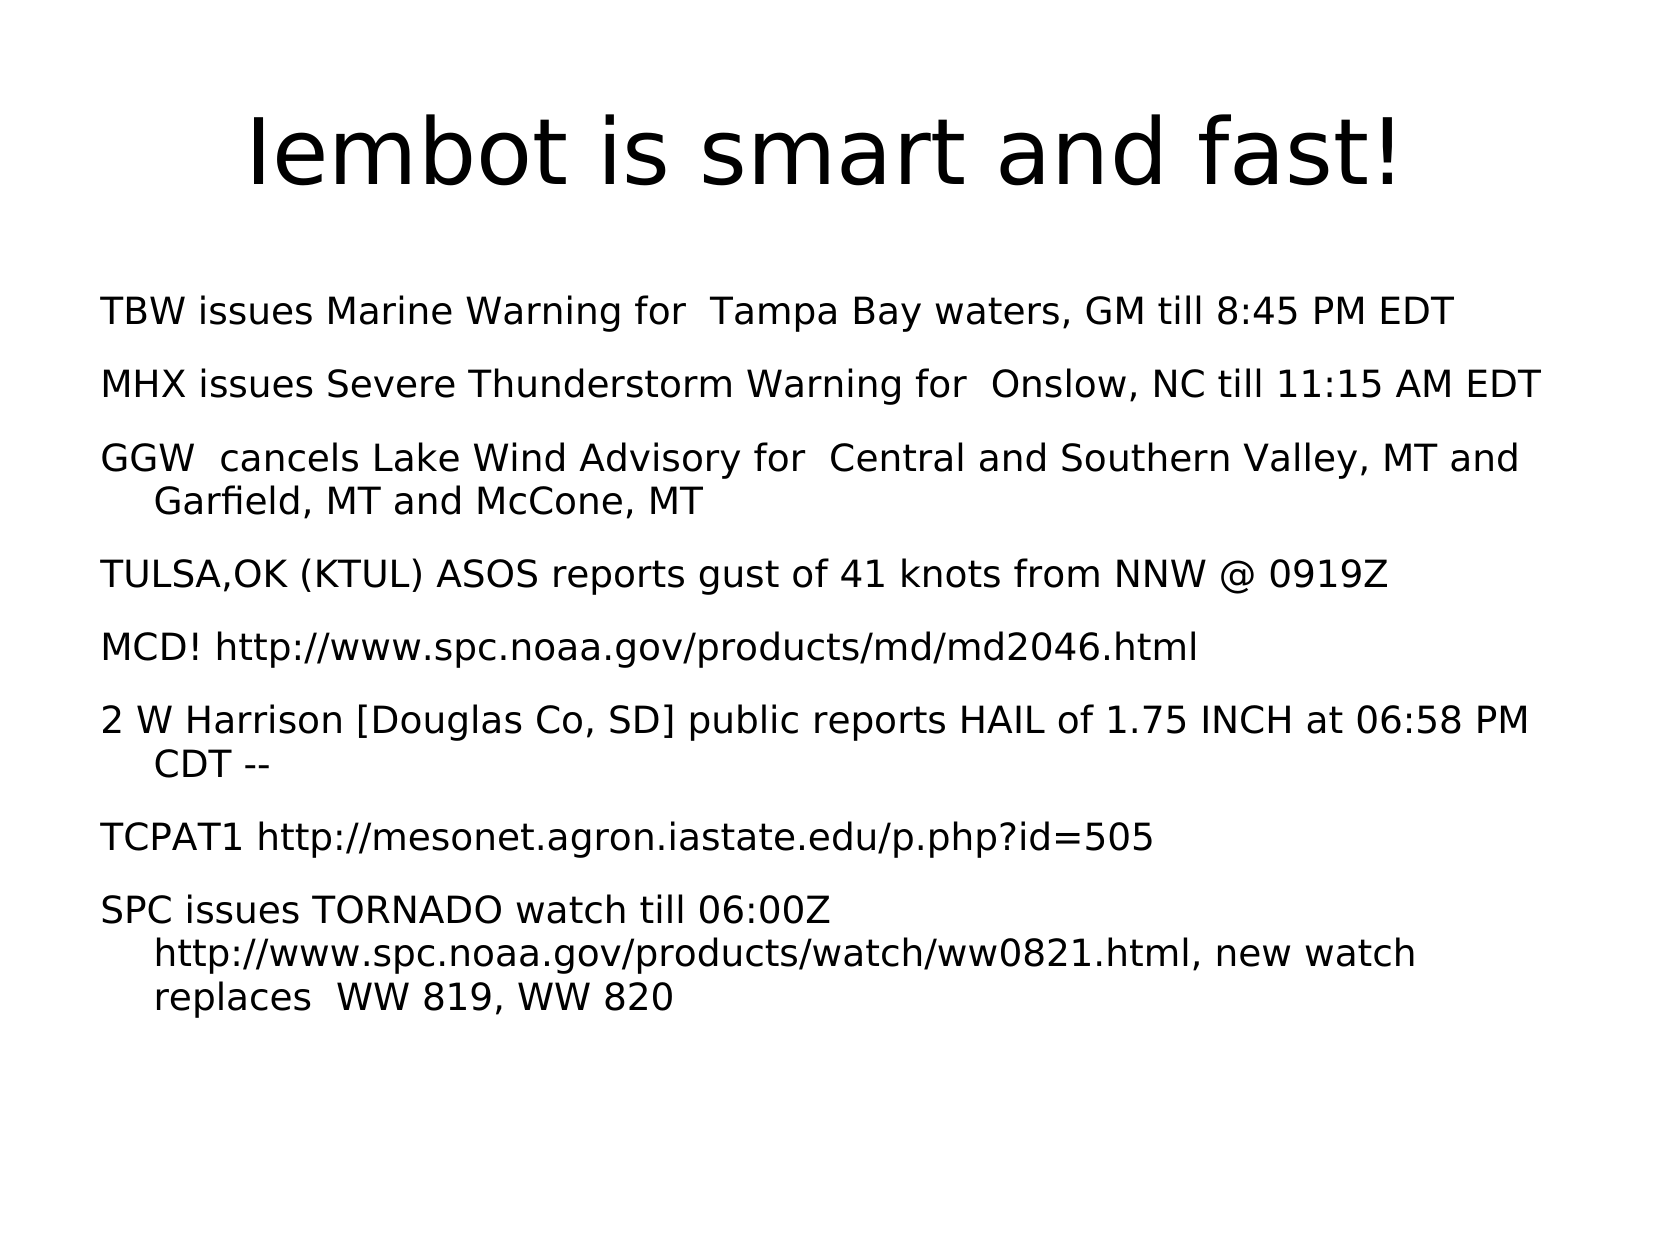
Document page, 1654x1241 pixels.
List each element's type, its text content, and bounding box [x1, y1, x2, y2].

title Iembot is smart and fast! [82, 49, 1571, 257]
list TBW issues Marine Warning for Tampa Bay waters, GM till 8:45 PM EDT MHX issues Severe Thunderstorm Warning for Onslow, NC till 11:15 AM EDT GGW cancels Lake Wind Advisory for Central and Southern Valley, MT and Garfield, MT and McCone, MT TULSA,OK (KTUL) ASOS reports gust of 41 knots from NNW @ 0919Z MCD! http://www.spc.noaa.gov/products/md/md2046.html 2 W Harrison [Douglas Co, SD] public reports HAIL of 1.75 INCH at 06:58 PM CDT -- TCPAT1 http://mesonet.agron.iastate.edu/p.php?id=505 SPC issues TORNADO watch till 06:00Z http://www.spc.noaa.gov/products/watch/ww0821.html, new watch replaces WW 819, WW 820 [82, 290, 1571, 1109]
